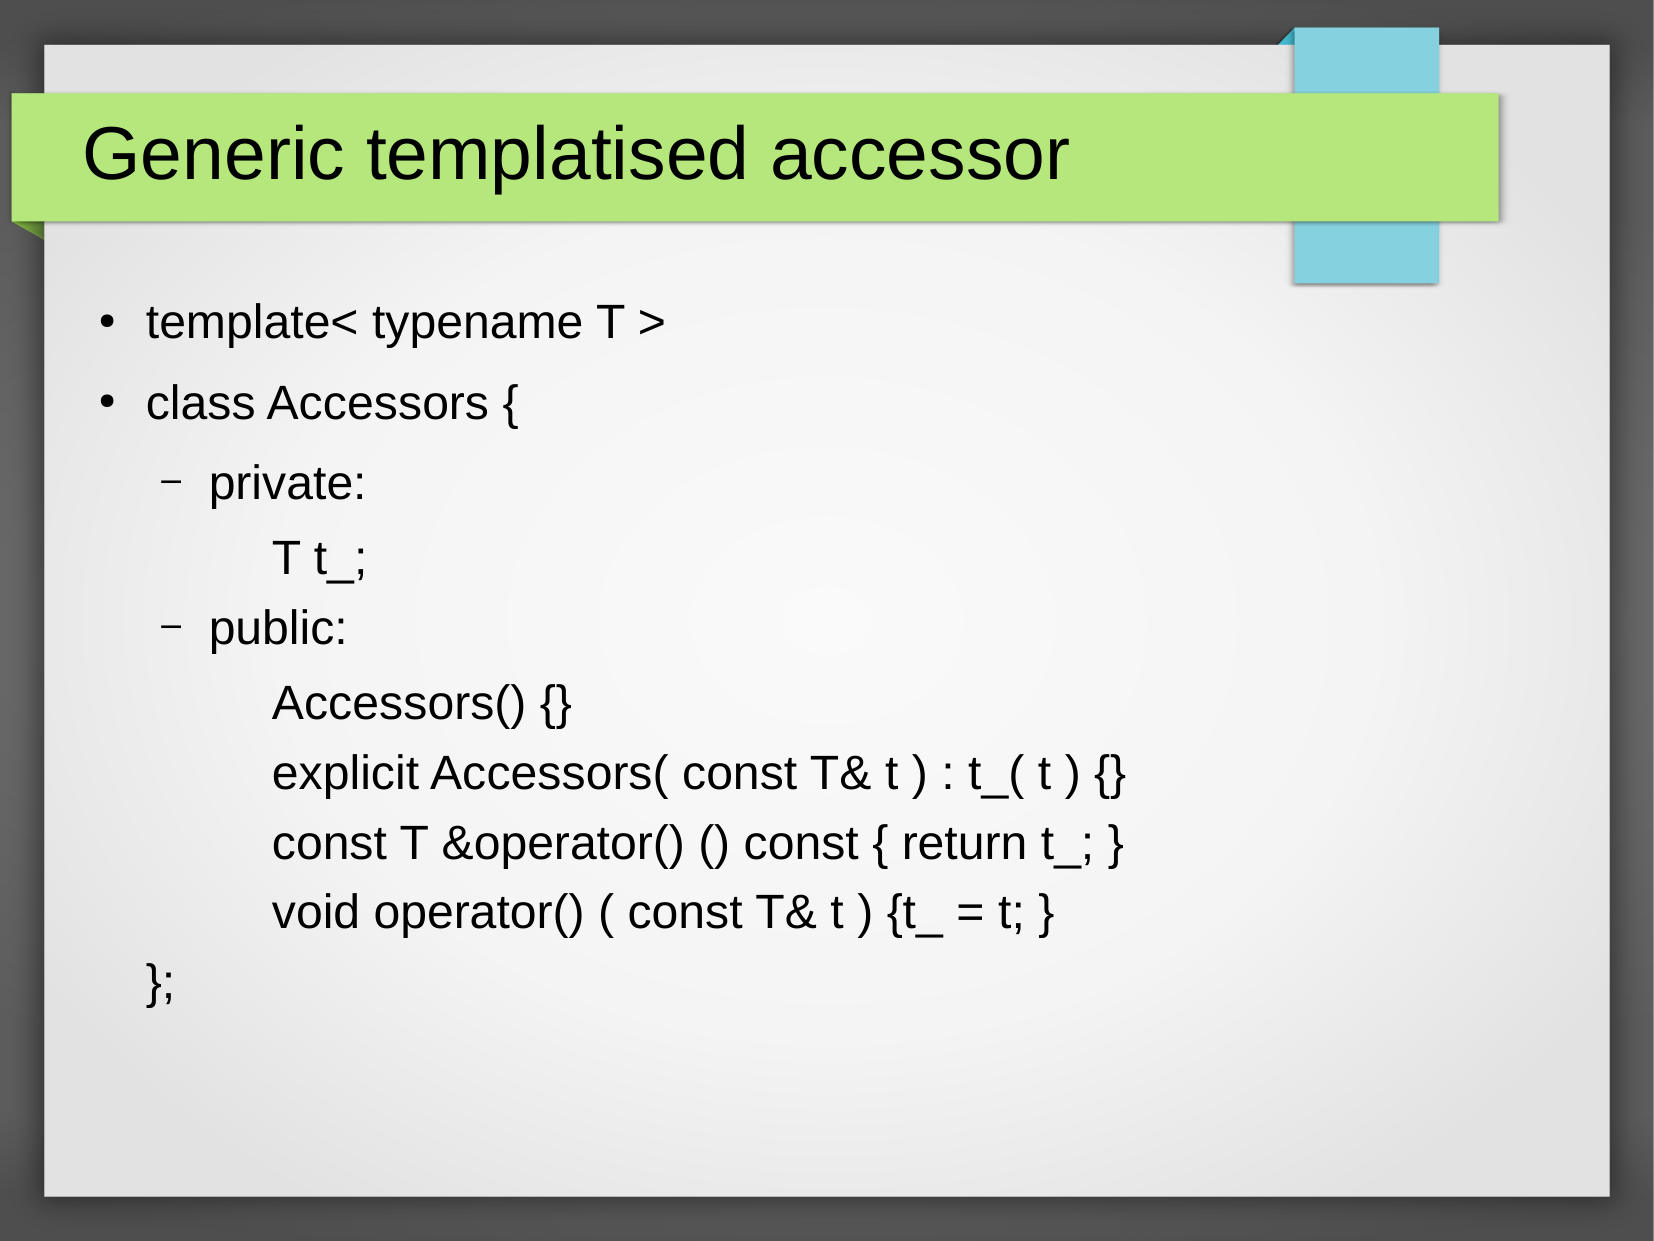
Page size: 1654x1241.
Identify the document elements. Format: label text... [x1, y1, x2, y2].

title Generic templatised accessor [82, 94, 1264, 213]
list template< typename T > class Accessors { private: T t_; public: Accessors() {} explicit Accessors( const T& t ) : t_( t ) {} const T &operator() () const { return t_; } void operator() ( const T& t ) {t_ = t; } }; [82, 295, 1571, 1015]
picture [0, 0, 1654, 1241]
